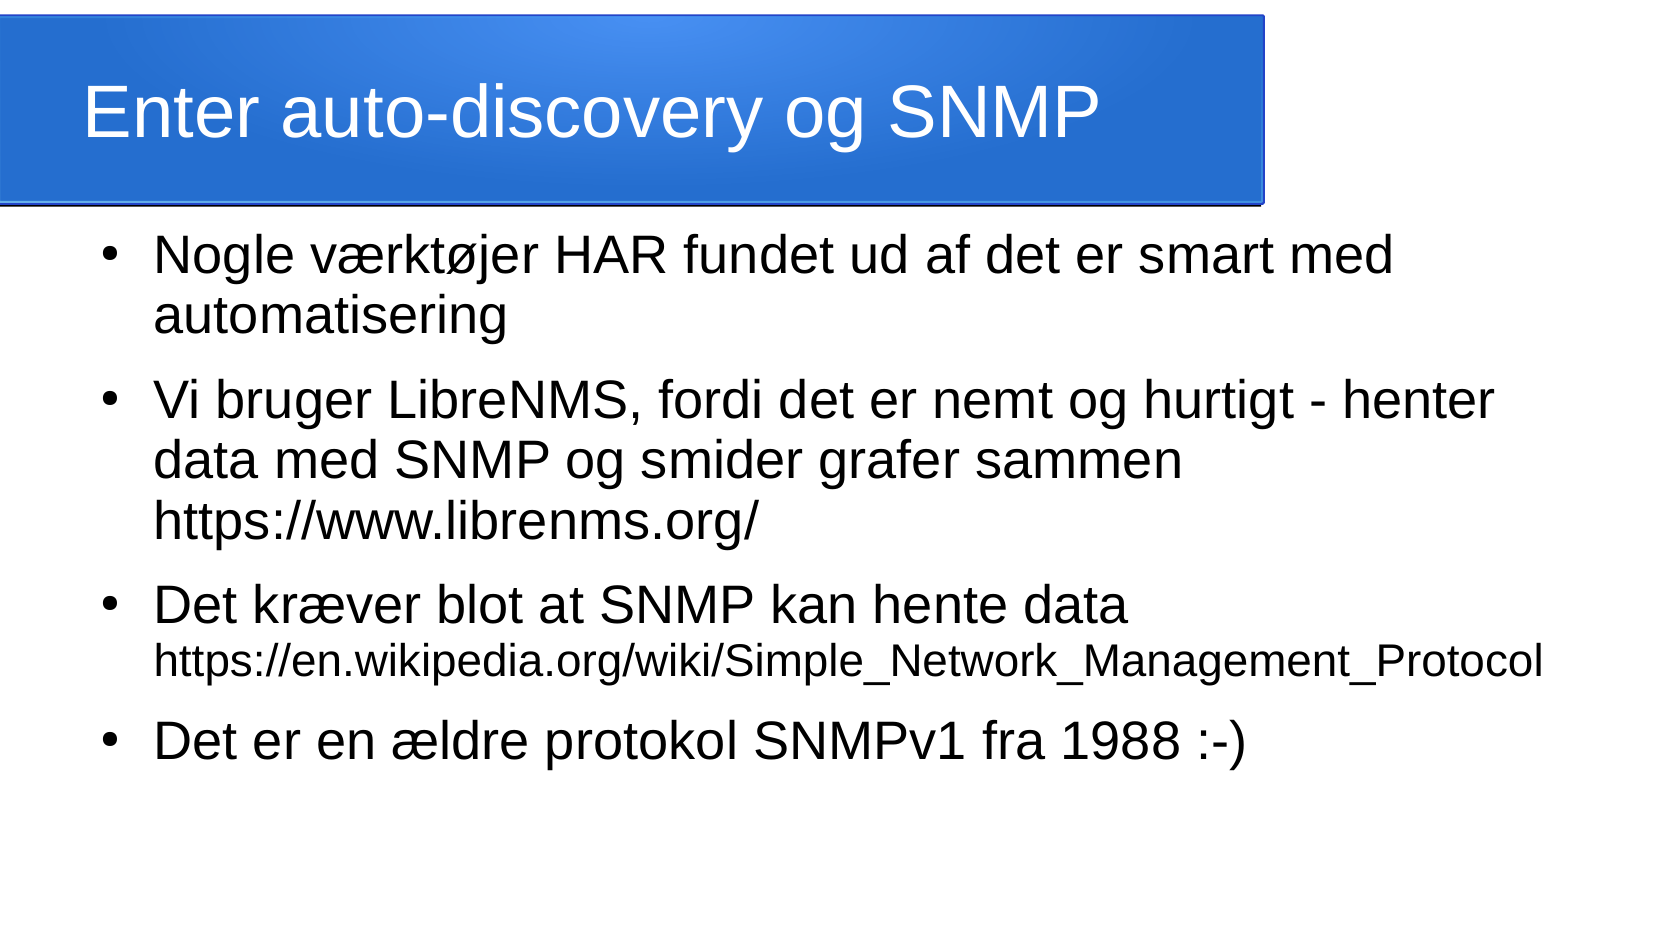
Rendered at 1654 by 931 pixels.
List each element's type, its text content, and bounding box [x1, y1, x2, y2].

title Enter auto-discovery og SNMP [82, 35, 1235, 189]
list Nogle værktøjer HAR fundet ud af det er smart med automatisering Vi bruger LibreNMS, fordi det er nemt og hurtigt - henter data med SNMP og smider grafer sammen https://www.librenms.org/ Det kræver blot at SNMP kan hente data https://en.wikipedia.org/wiki/Simple_Network_Management_Protocol Det er en ældre protokol SNMPv1 fra 1988 :-) [82, 224, 1571, 901]
